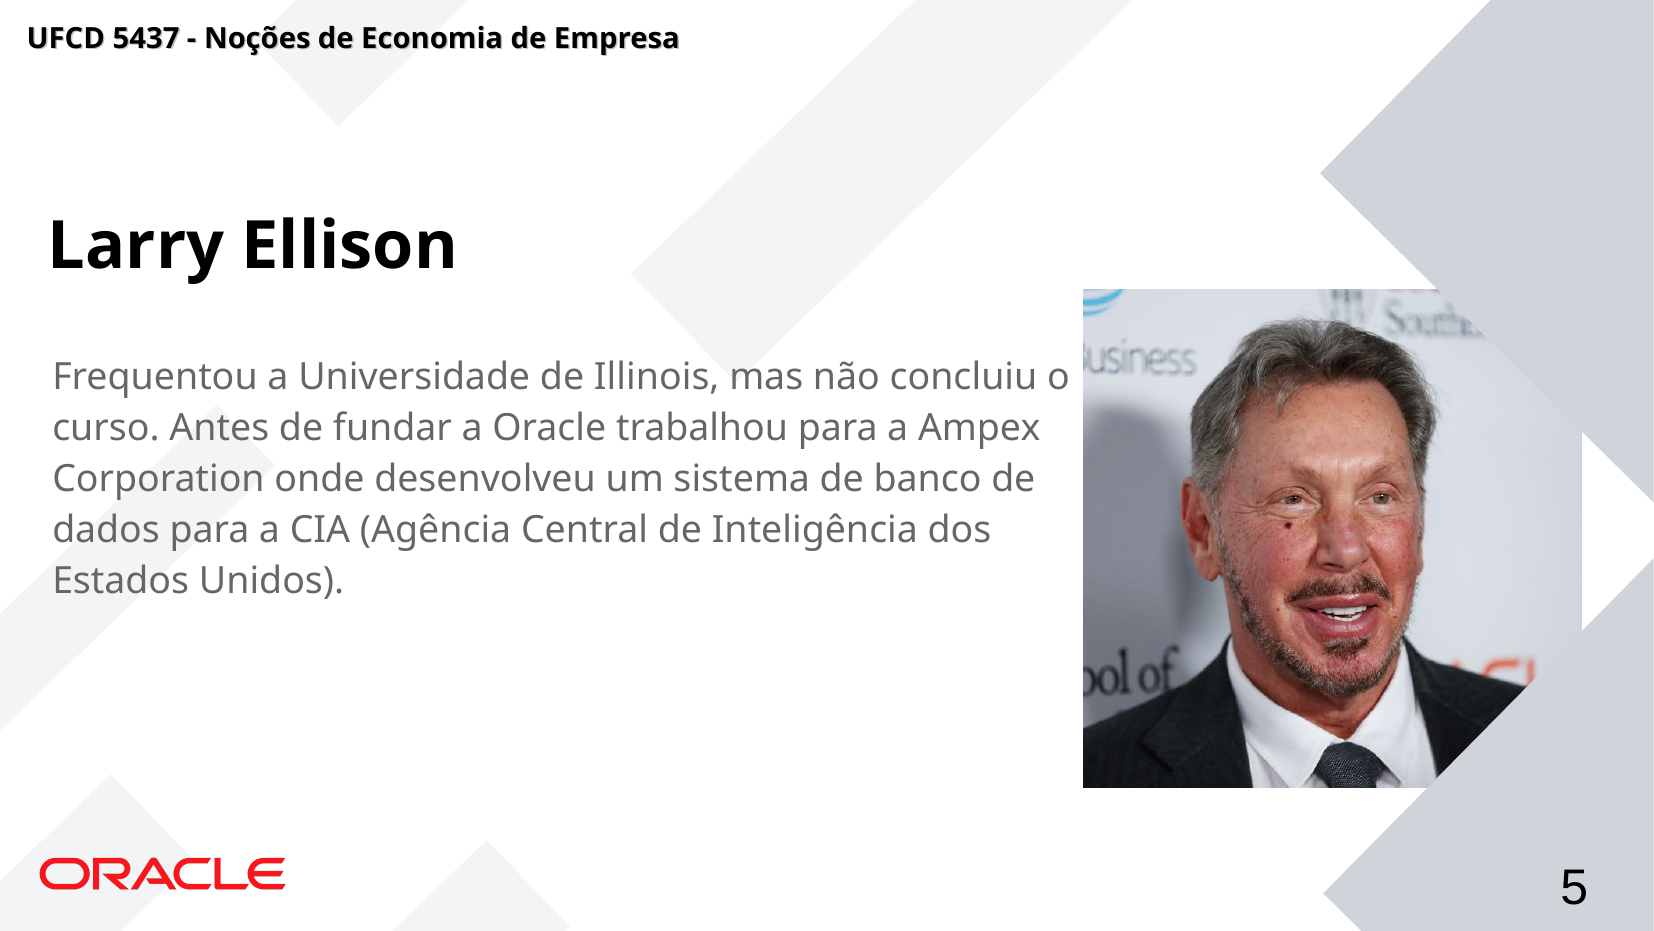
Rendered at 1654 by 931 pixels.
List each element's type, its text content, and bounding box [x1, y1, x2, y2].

picture [1083, 289, 1582, 788]
picture [37, 839, 288, 931]
text_box Larry Ellison [33, 189, 589, 296]
text_box Frequentou a Universidade de Illinois, mas não concluiu o curso. Antes de fundar a Oracle trabalhou para a Ampex Corporation onde desenvolveu um sistema de banco de dados para a CIA (Agência Central de Inteligência dos Estados Unidos). [37, 342, 1088, 839]
